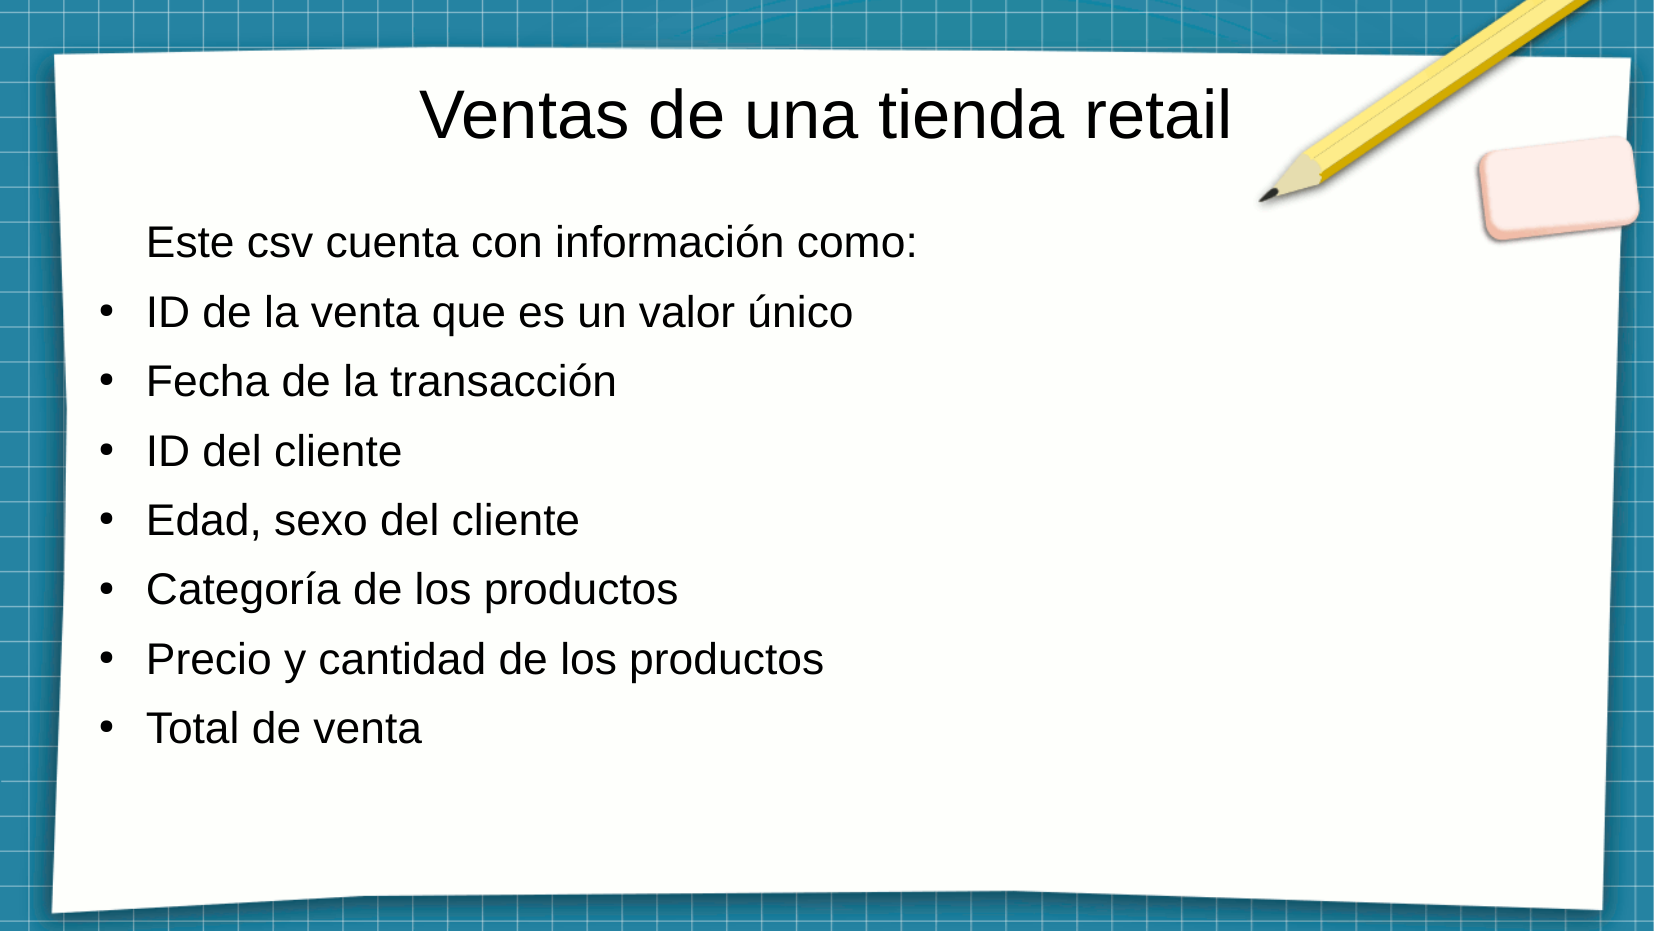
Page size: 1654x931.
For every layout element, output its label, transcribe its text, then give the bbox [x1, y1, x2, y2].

picture [0, 0, 1654, 931]
list Este csv cuenta con información como: ID de la venta que es un valor único Fecha de la transacción ID del cliente Edad, sexo del cliente Categoría de los productos Precio y cantidad de los productos Total de venta [82, 217, 1571, 758]
title Ventas de una tienda retail [82, 37, 1571, 193]
